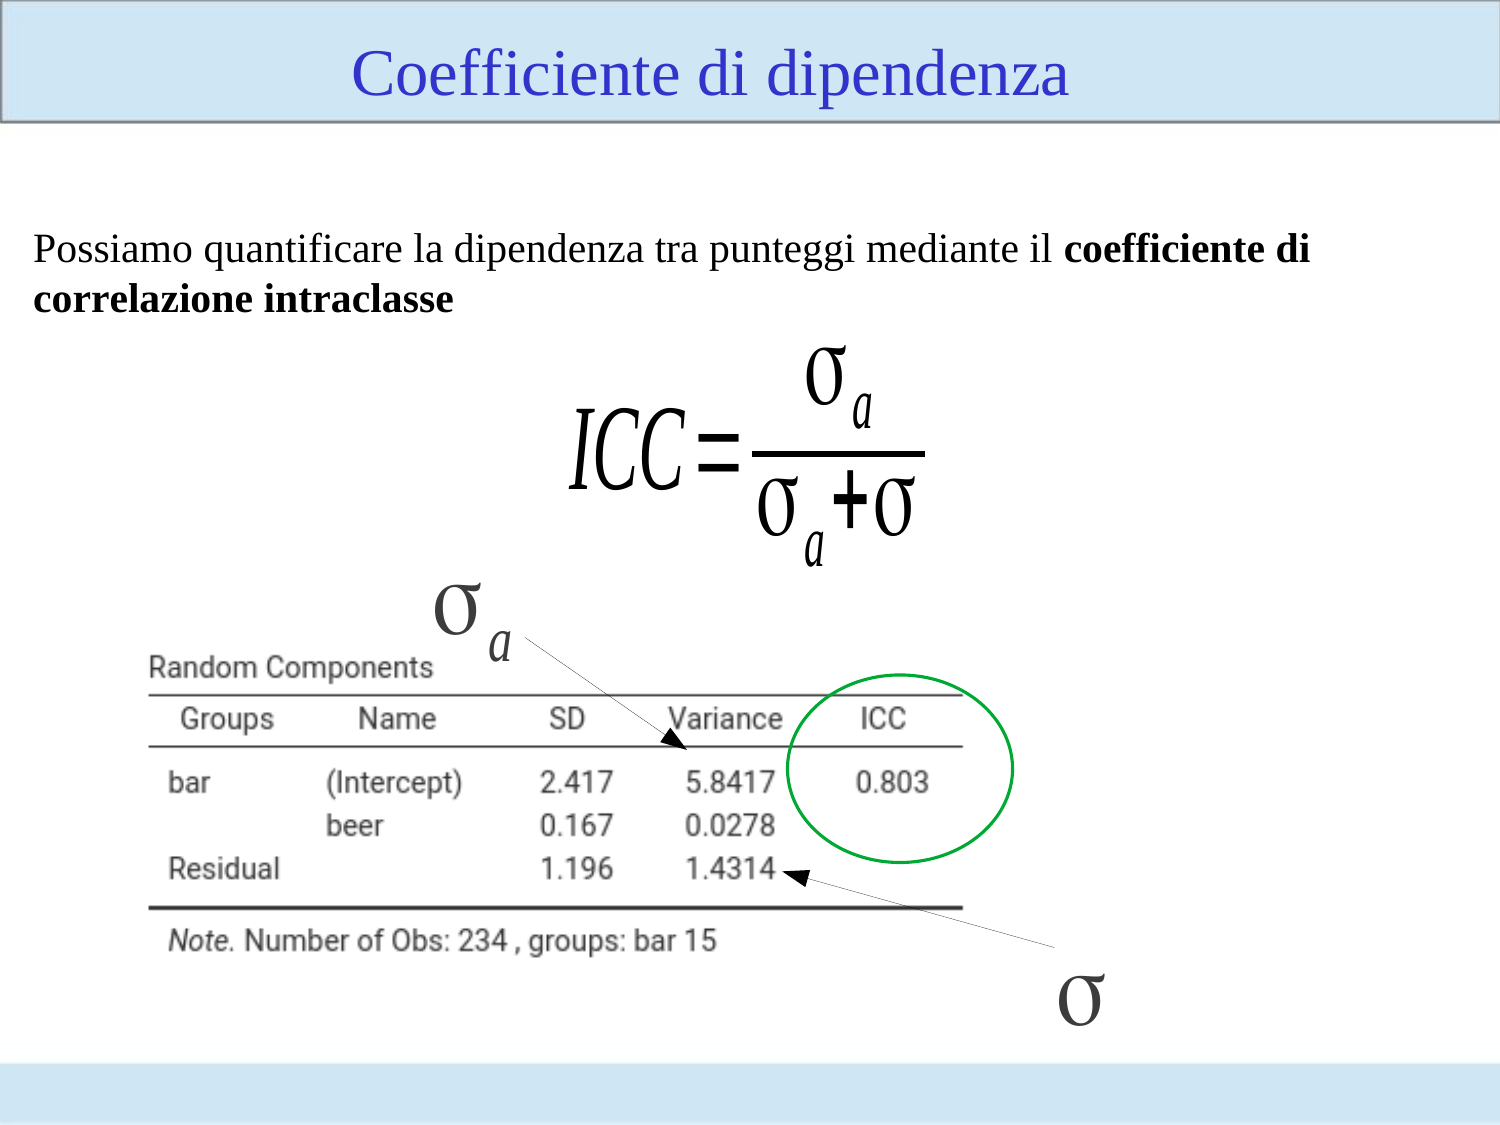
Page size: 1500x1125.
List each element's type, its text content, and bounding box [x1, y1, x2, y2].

chart [547, 335, 944, 580]
chart [1036, 931, 1126, 1051]
title Coefficiente di dipendenza [230, 19, 1193, 120]
text_box Possiamo quantificare la dipendenza tra punteggi mediante il coefficiente di correlazione intraclasse [18, 175, 1465, 567]
picture [0, 0, 1500, 1125]
chart [412, 541, 532, 676]
